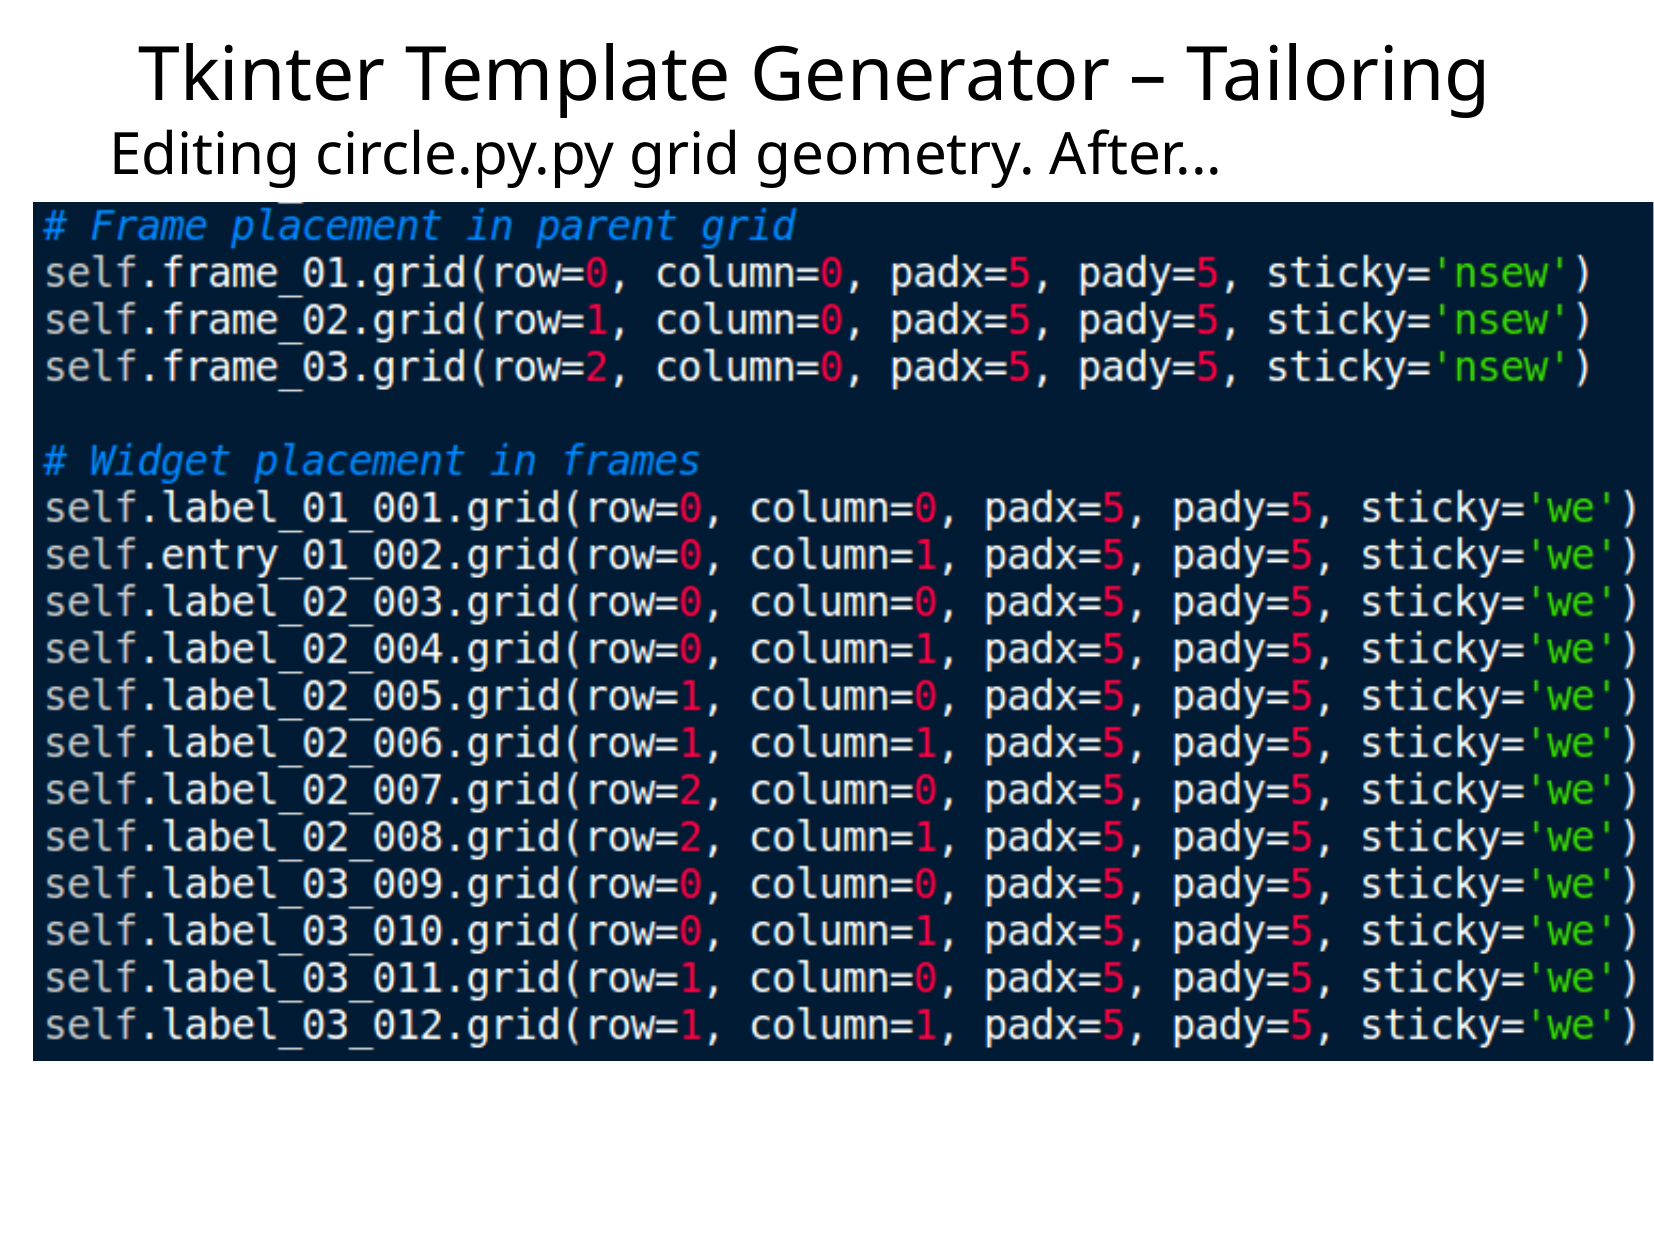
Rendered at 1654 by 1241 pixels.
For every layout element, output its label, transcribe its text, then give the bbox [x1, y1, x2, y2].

picture [33, 202, 1654, 1061]
title Editing circle.py.py grid geometry. After... [109, 106, 1598, 198]
title Tkinter Template Generator – Tailoring [70, 7, 1560, 137]
